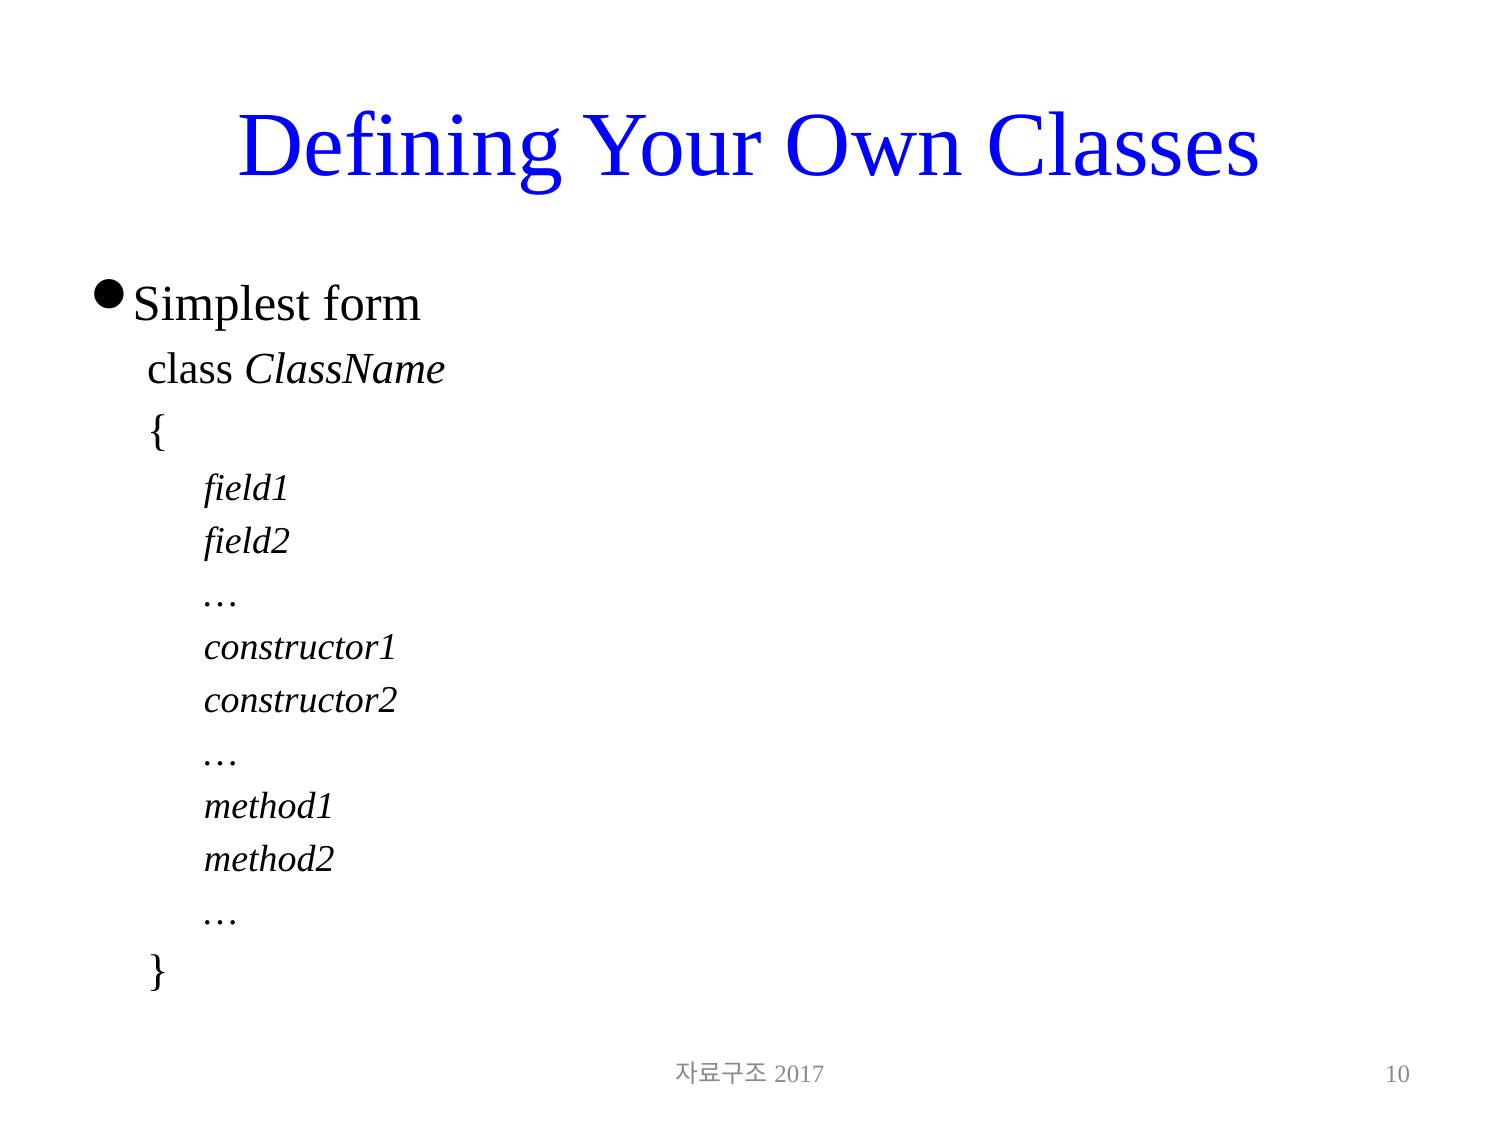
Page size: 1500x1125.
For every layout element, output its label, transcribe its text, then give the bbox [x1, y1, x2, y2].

title Defining Your Own Classes [75, 45, 1425, 233]
footer 자료구조 2017 [512, 1042, 988, 1103]
list Simplest form class ClassName { field1 field2 … constructor1 constructor2 … method1 method2 … } [75, 262, 1425, 1005]
slide_number <숫자> [1074, 1042, 1425, 1103]
